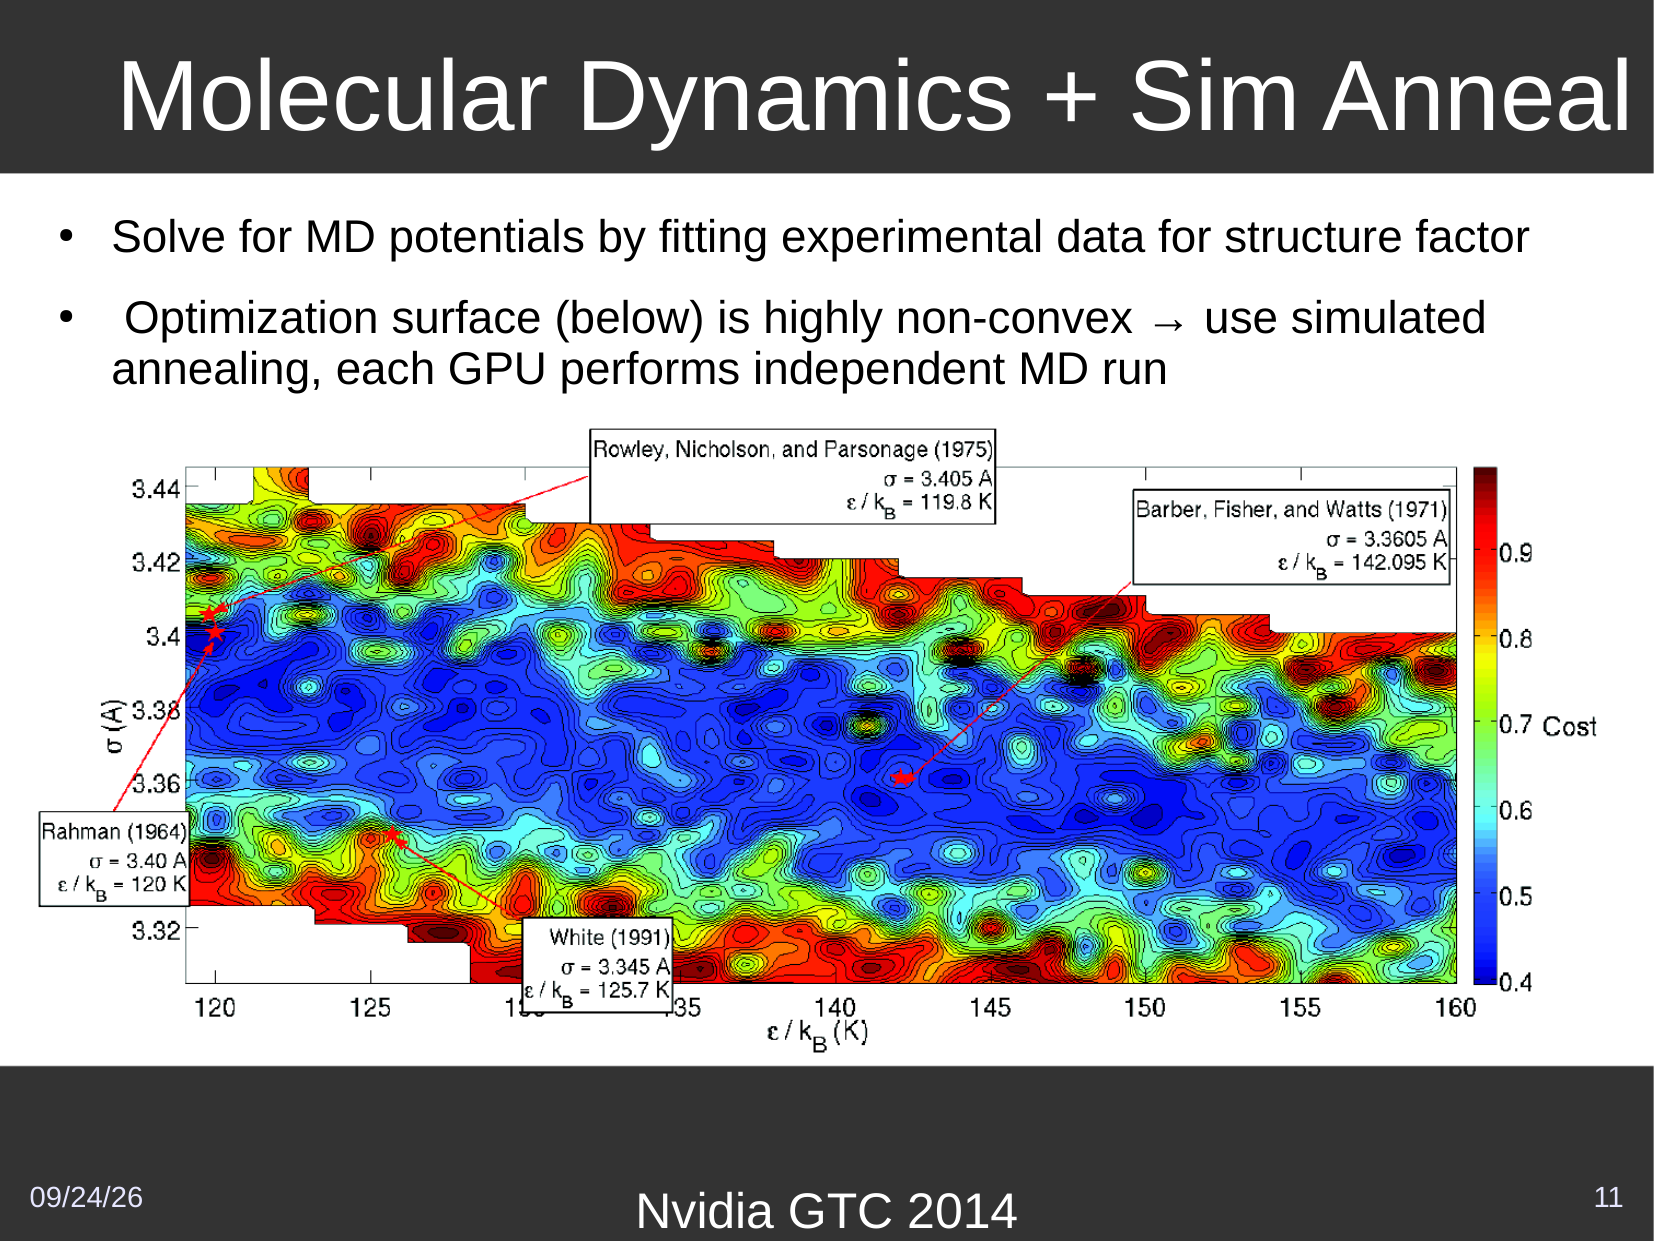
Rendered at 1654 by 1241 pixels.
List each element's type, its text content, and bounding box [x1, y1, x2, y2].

picture [0, 0, 1654, 1241]
list Solve for MD potentials by fitting experimental data for structure factor Optimization surface (below) is highly non-convex → use simulated annealing, each GPU performs independent MD run [40, 210, 1576, 396]
text_box Nvidia GTC 2014 [29, 1182, 1625, 1239]
title Molecular Dynamics + Sim Anneal [40, 11, 1636, 181]
